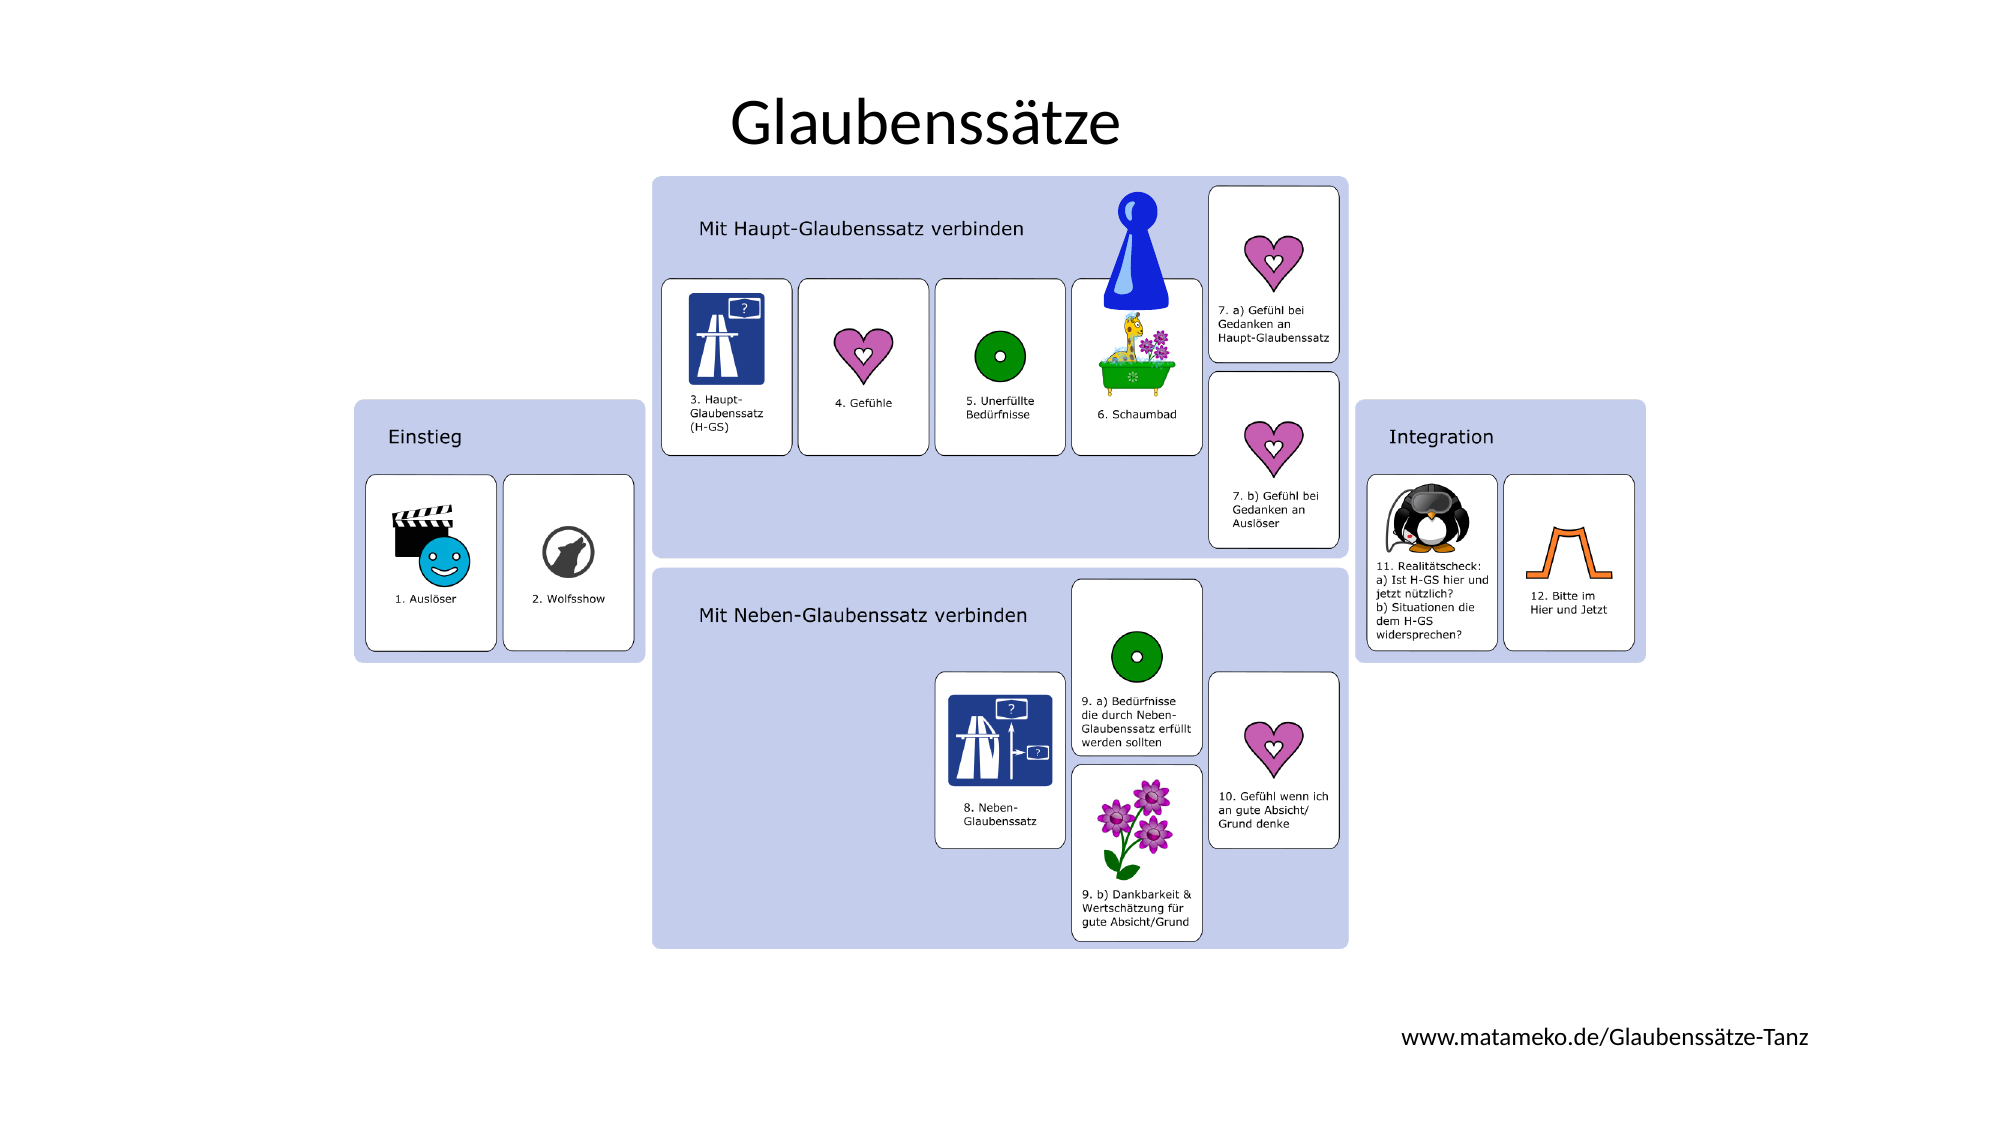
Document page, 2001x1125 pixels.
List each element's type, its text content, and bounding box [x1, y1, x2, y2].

text_box Glaubenssätze [715, 70, 1142, 167]
text_box www.matameko.de/Glaubenssätze-Tanz [1386, 1013, 1825, 1058]
text_box [1103, 191, 1169, 311]
picture [354, 176, 1646, 949]
